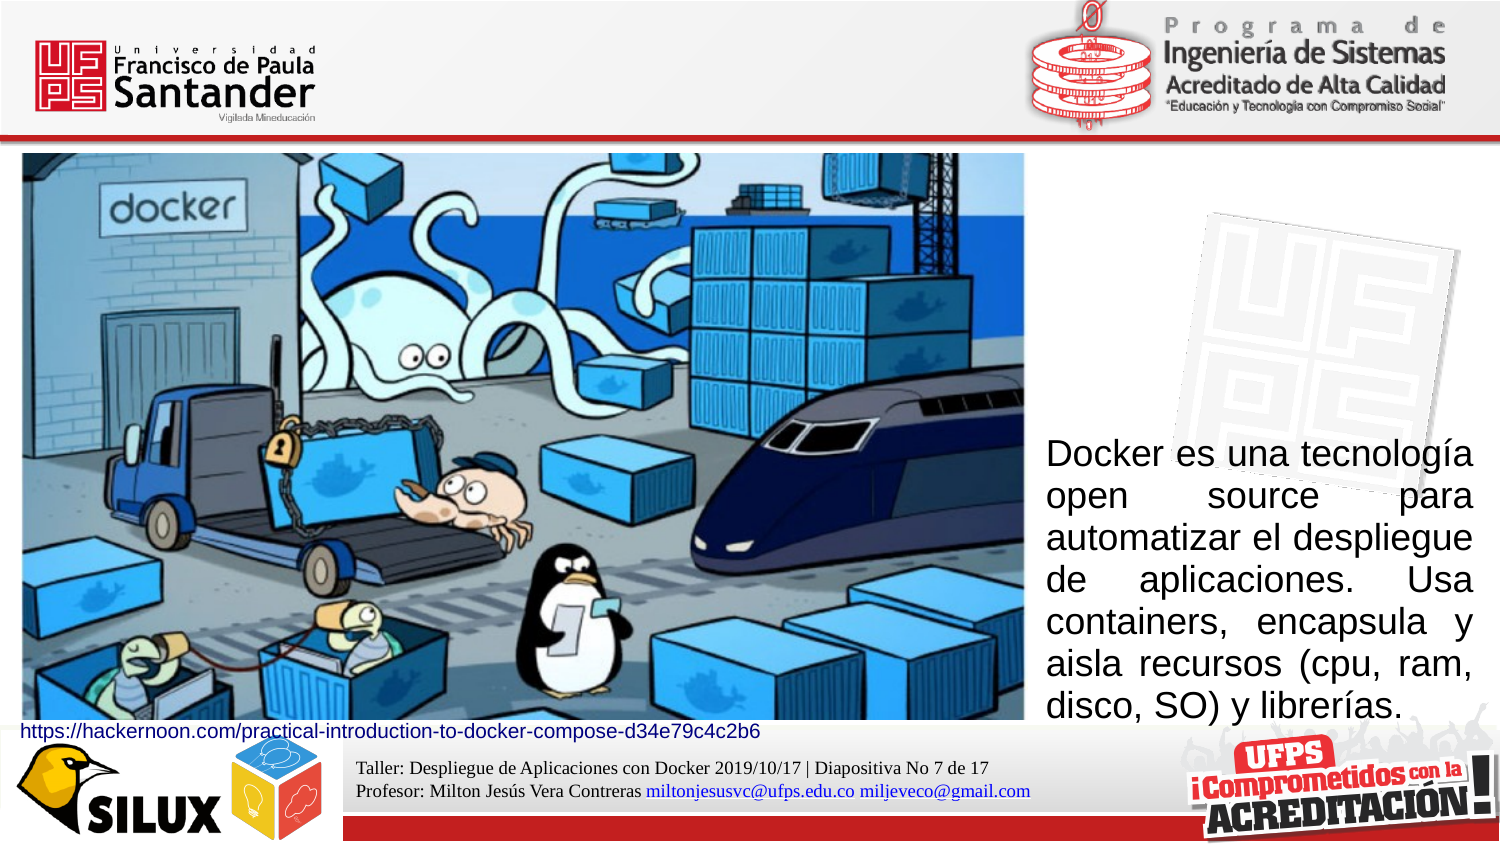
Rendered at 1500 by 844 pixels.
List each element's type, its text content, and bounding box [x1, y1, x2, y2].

text_box Docker es una tecnología open source para automatizar el despliegue de aplicaciones. Usa containers, encapsula y aisla recursos (cpu, ram, disco, SO) y librerías. [1031, 425, 1489, 734]
picture [20, 33, 324, 131]
picture [1023, 0, 1445, 135]
picture [21, 153, 1028, 720]
picture [1180, 702, 1500, 844]
text_box https://hackernoon.com/practical-introduction-to-docker-compose-d34e79c4c2b6 [5, 711, 780, 751]
picture [1176, 214, 1453, 425]
picture [11, 751, 329, 842]
